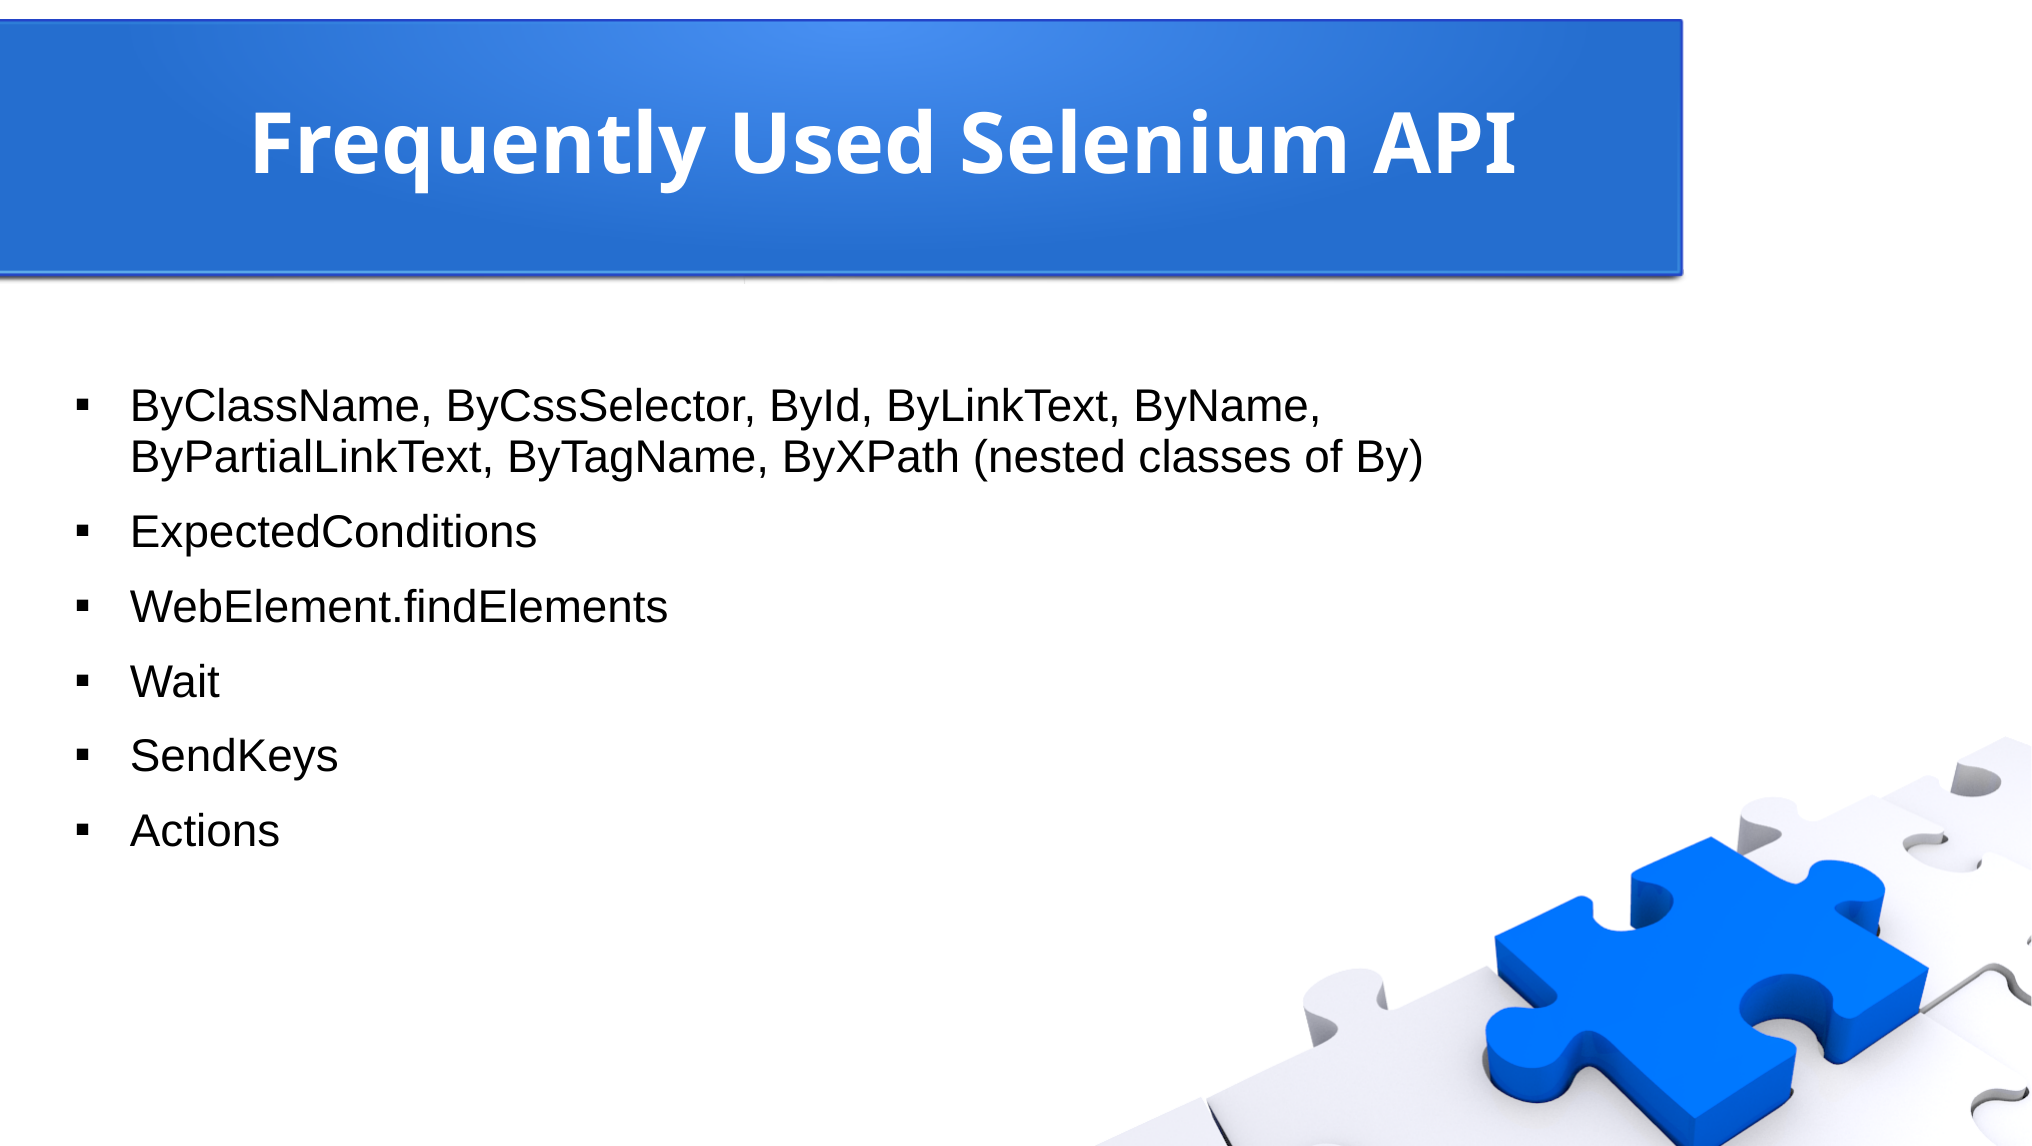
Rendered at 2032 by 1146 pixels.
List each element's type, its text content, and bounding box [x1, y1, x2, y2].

picture [1071, 605, 2032, 1146]
title Frequently Used Selenium API [101, 45, 1666, 237]
list ByClassName, ByCssSelector, ById, ByLinkText, ByName, ByPartialLinkText, ByTagName, ByXPath (nested classes of By) ExpectedConditions WebElement.findElements Wait SendKeys Actions [59, 330, 1576, 981]
picture [0, 19, 1689, 284]
